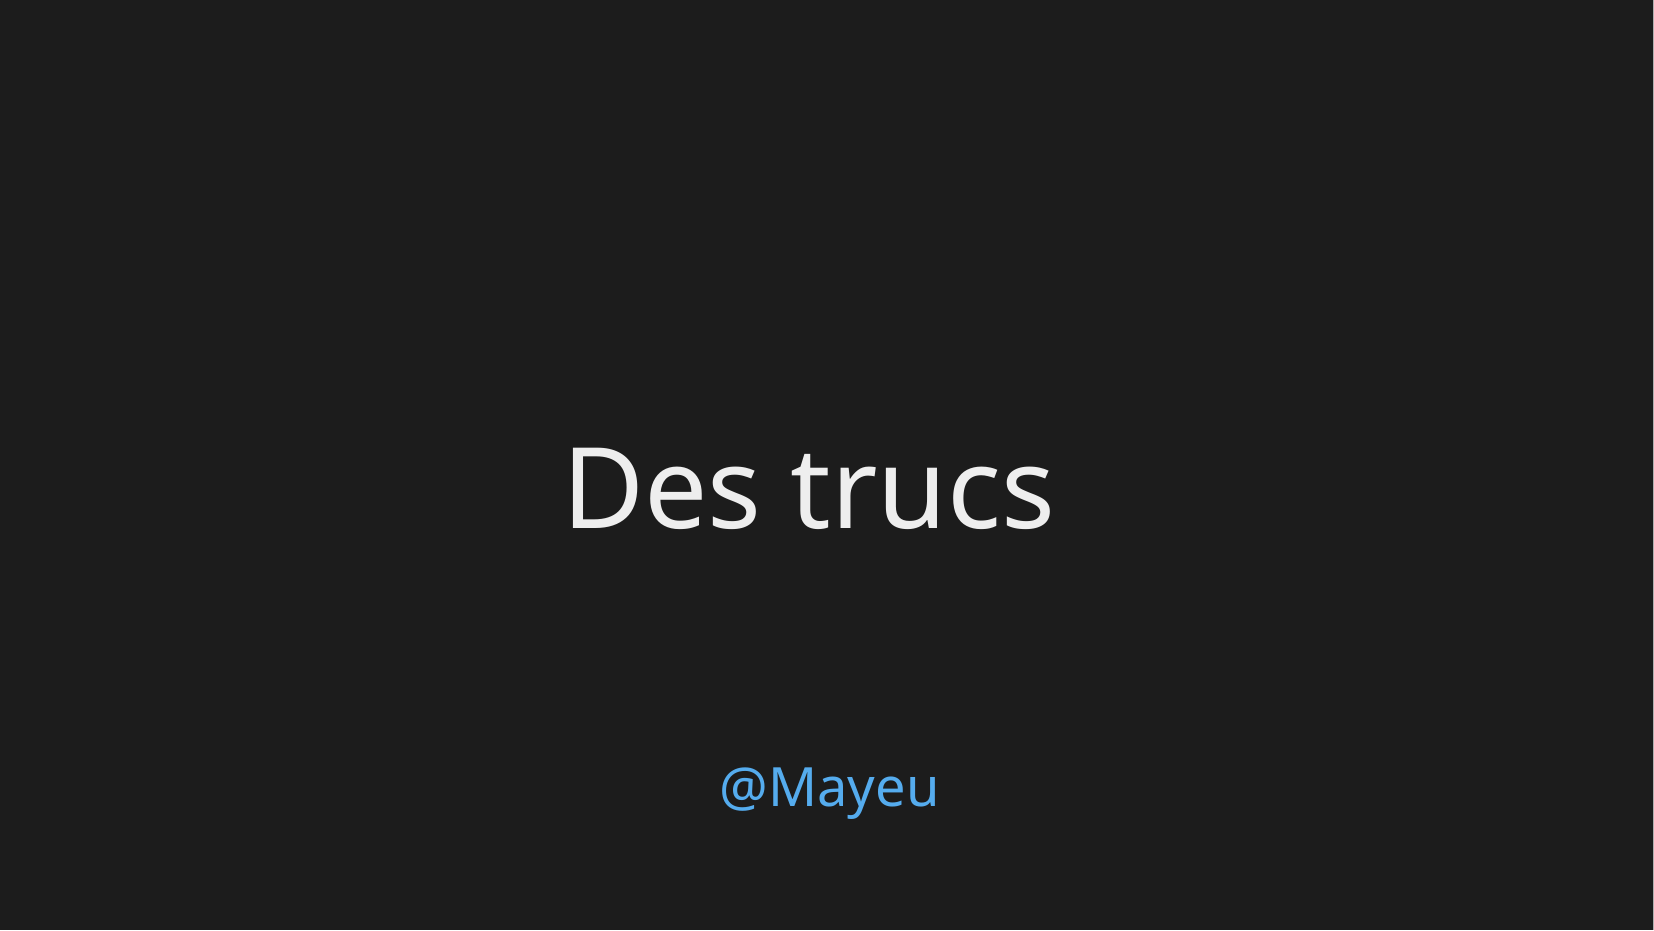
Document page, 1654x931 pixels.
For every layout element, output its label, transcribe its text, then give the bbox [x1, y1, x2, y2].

text_box Des trucs [547, 401, 1107, 529]
text_box @Mayeu [705, 740, 963, 811]
